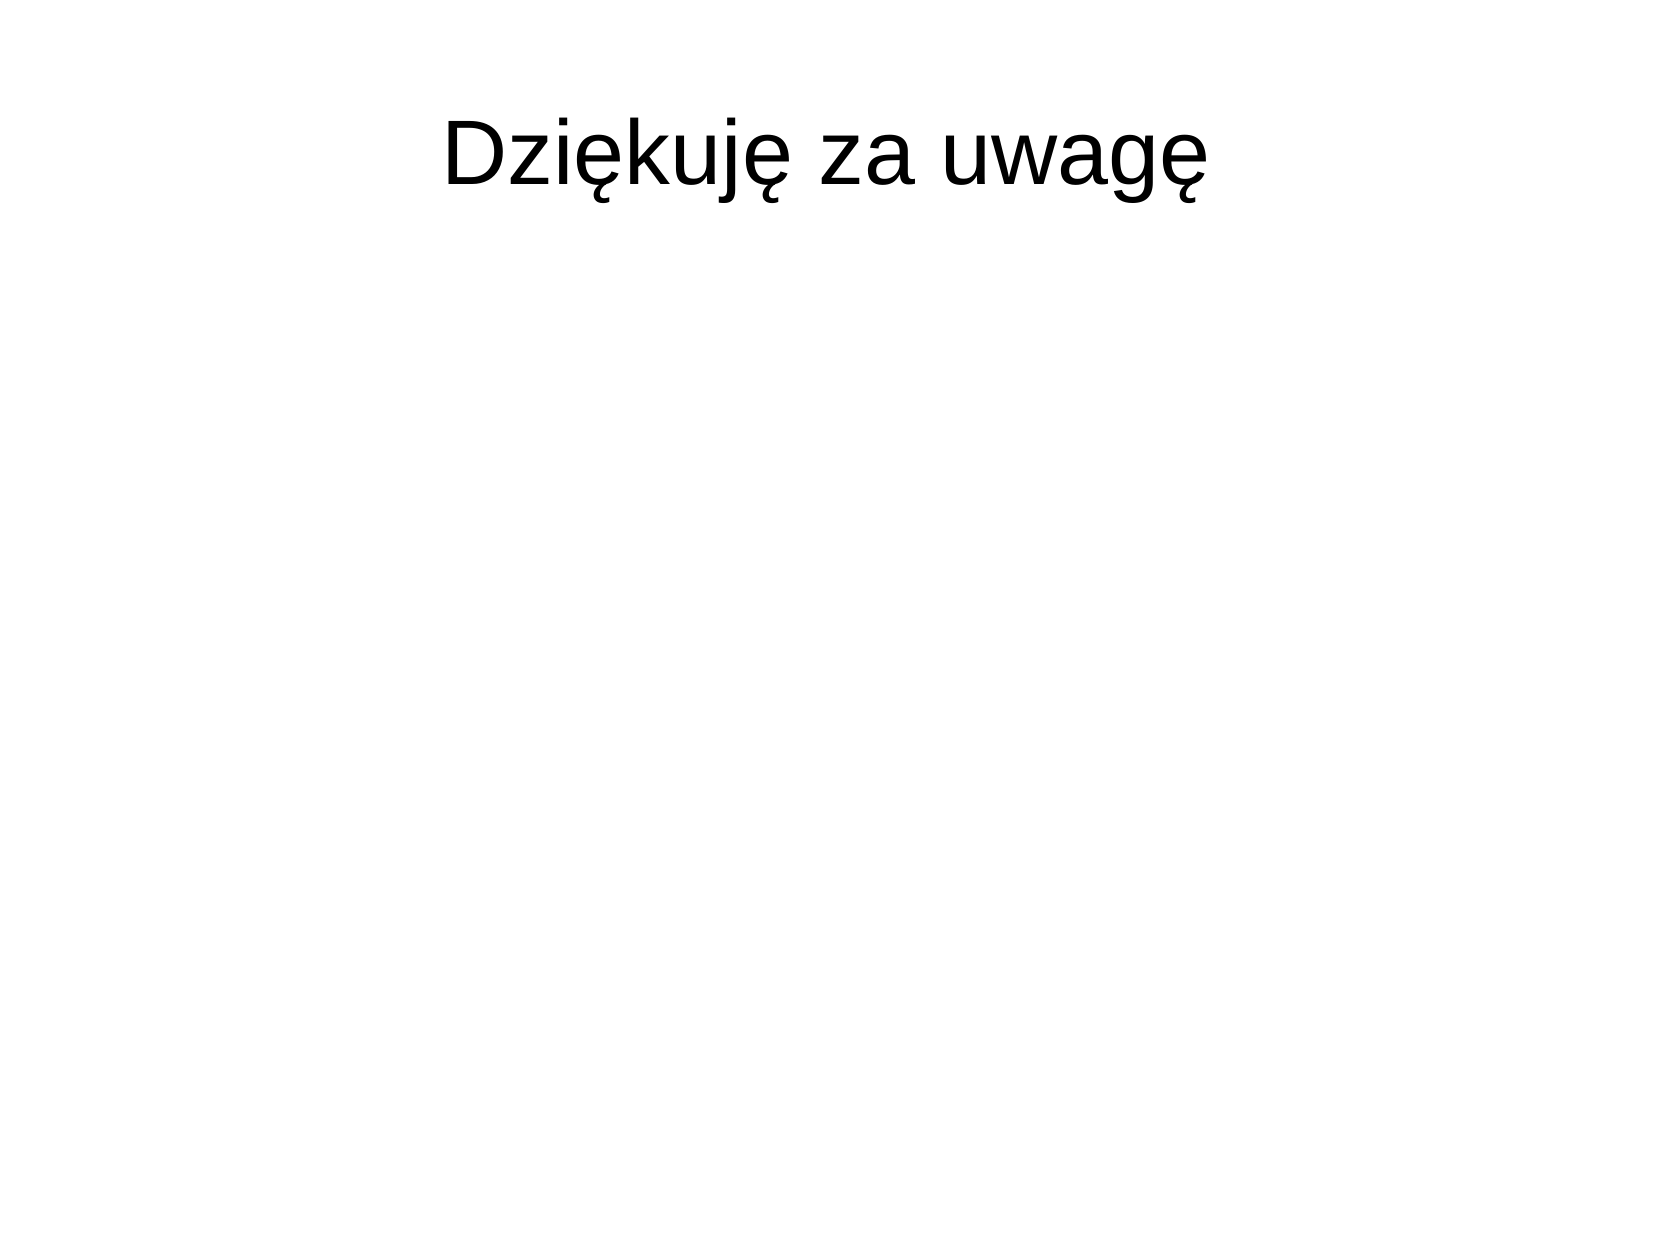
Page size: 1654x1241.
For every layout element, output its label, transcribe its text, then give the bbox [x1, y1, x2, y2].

title Dziękuję za uwagę [82, 49, 1571, 257]
